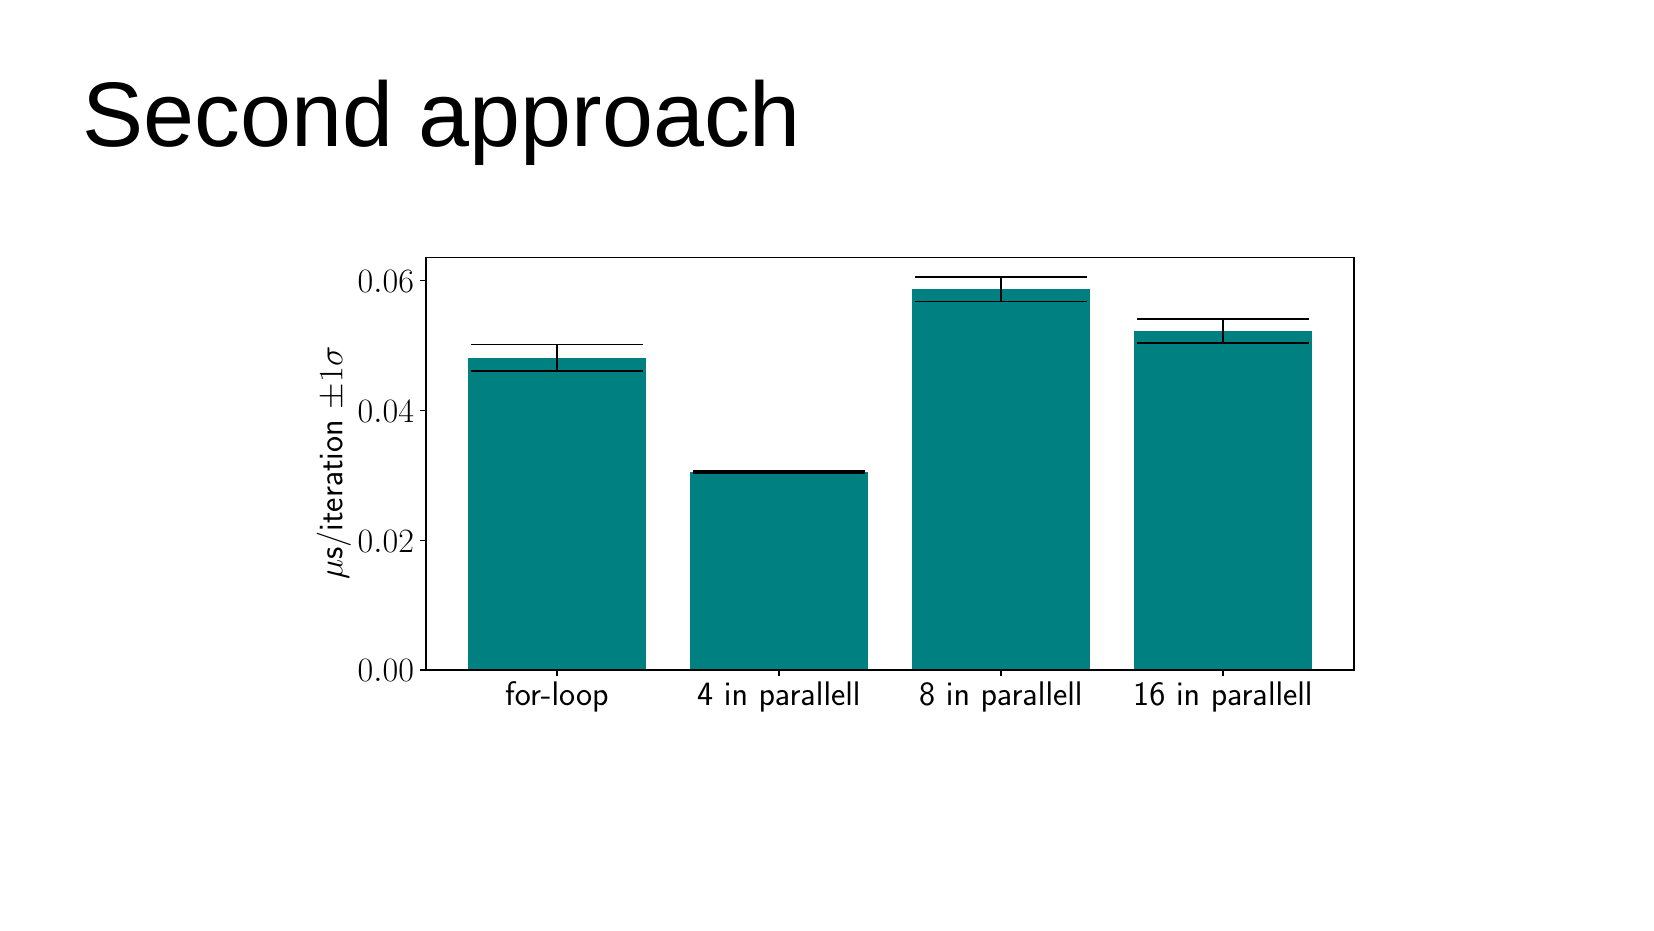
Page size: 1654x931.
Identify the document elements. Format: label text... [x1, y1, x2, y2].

picture [257, 217, 1397, 758]
title Second approach [82, 37, 1571, 193]
